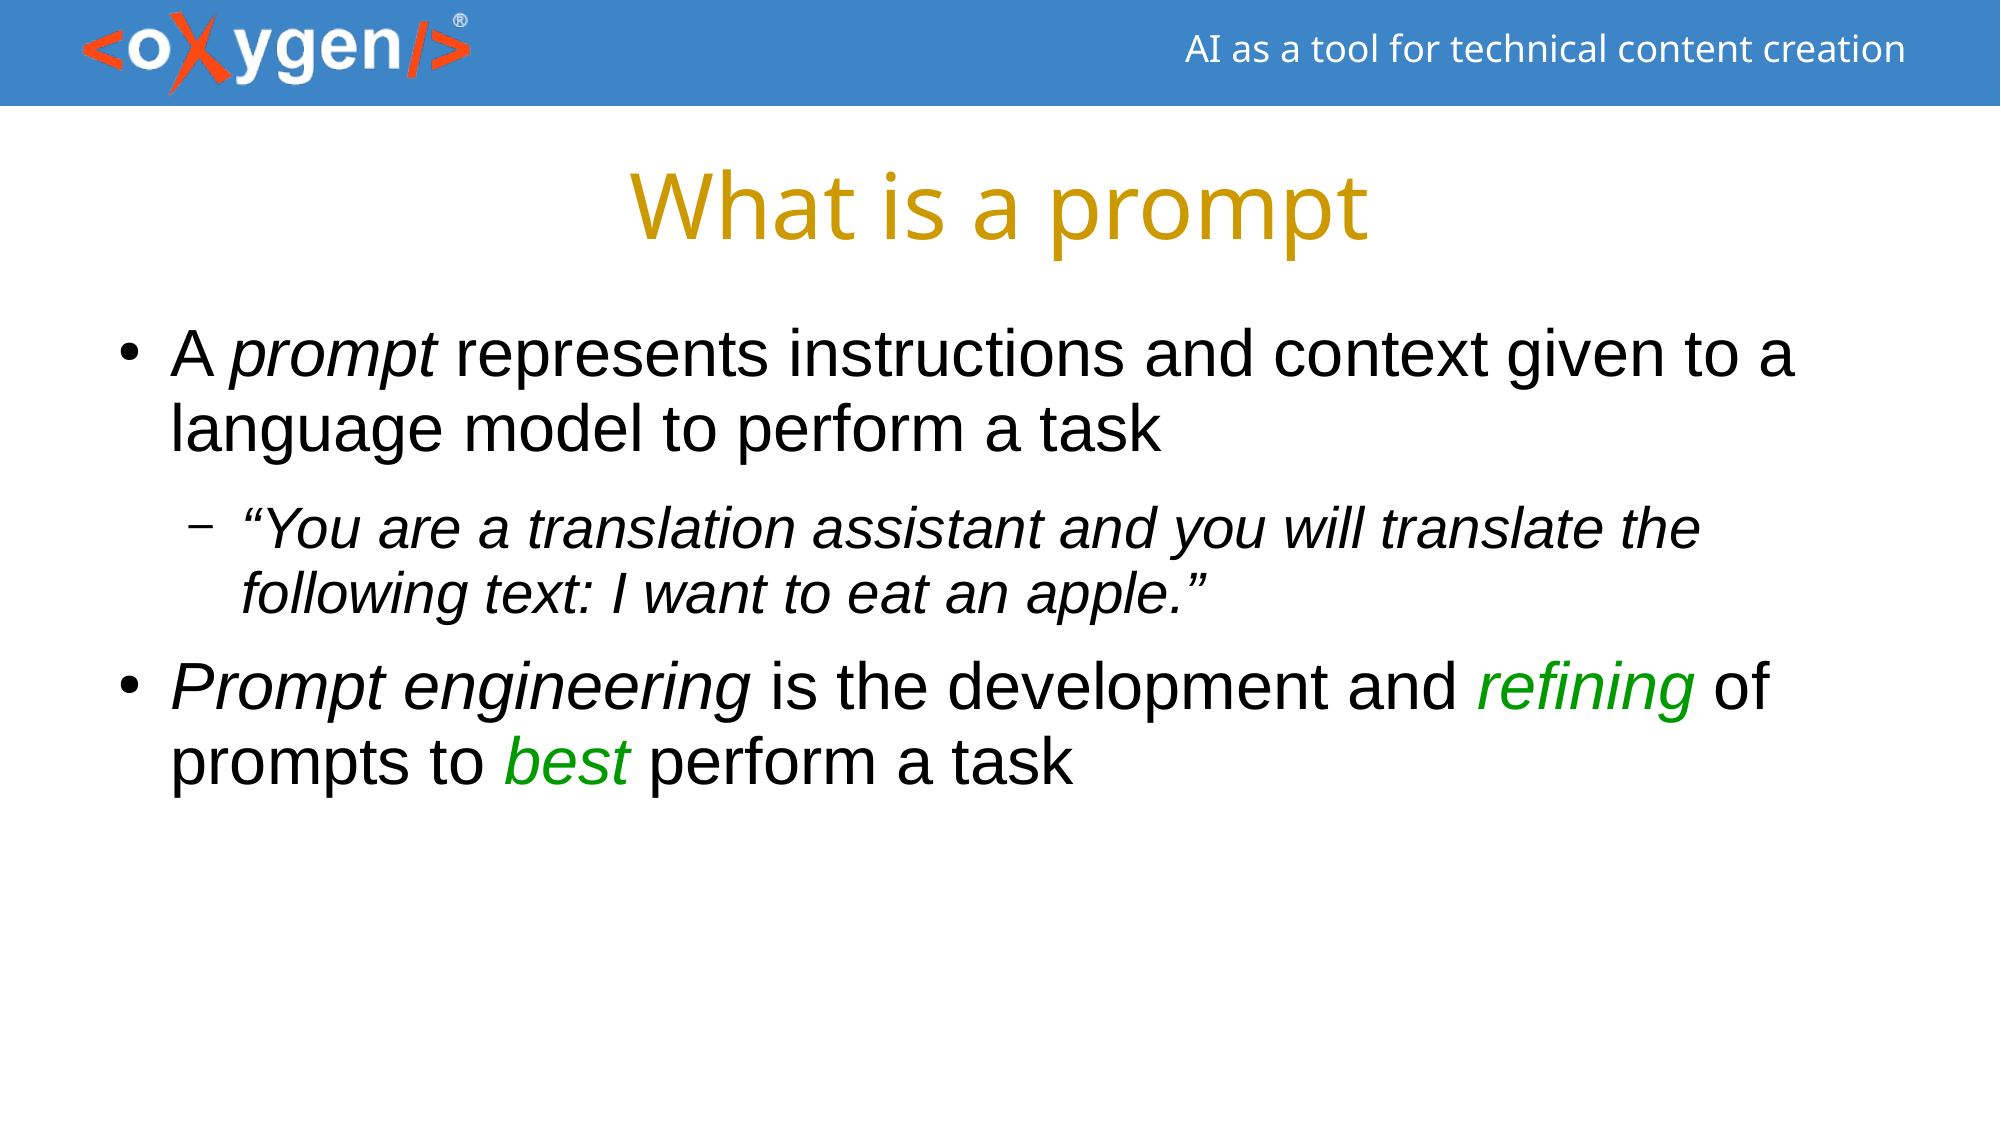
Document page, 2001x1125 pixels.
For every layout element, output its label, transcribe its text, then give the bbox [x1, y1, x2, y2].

list A prompt represents instructions and context given to a language model to perform a task “You are a translation assistant and you will translate the following text: I want to eat an apple.” Prompt engineering is the development and refining of prompts to best perform a task [99, 316, 1900, 1083]
title What is a prompt [99, 109, 1900, 298]
picture [75, 0, 488, 106]
